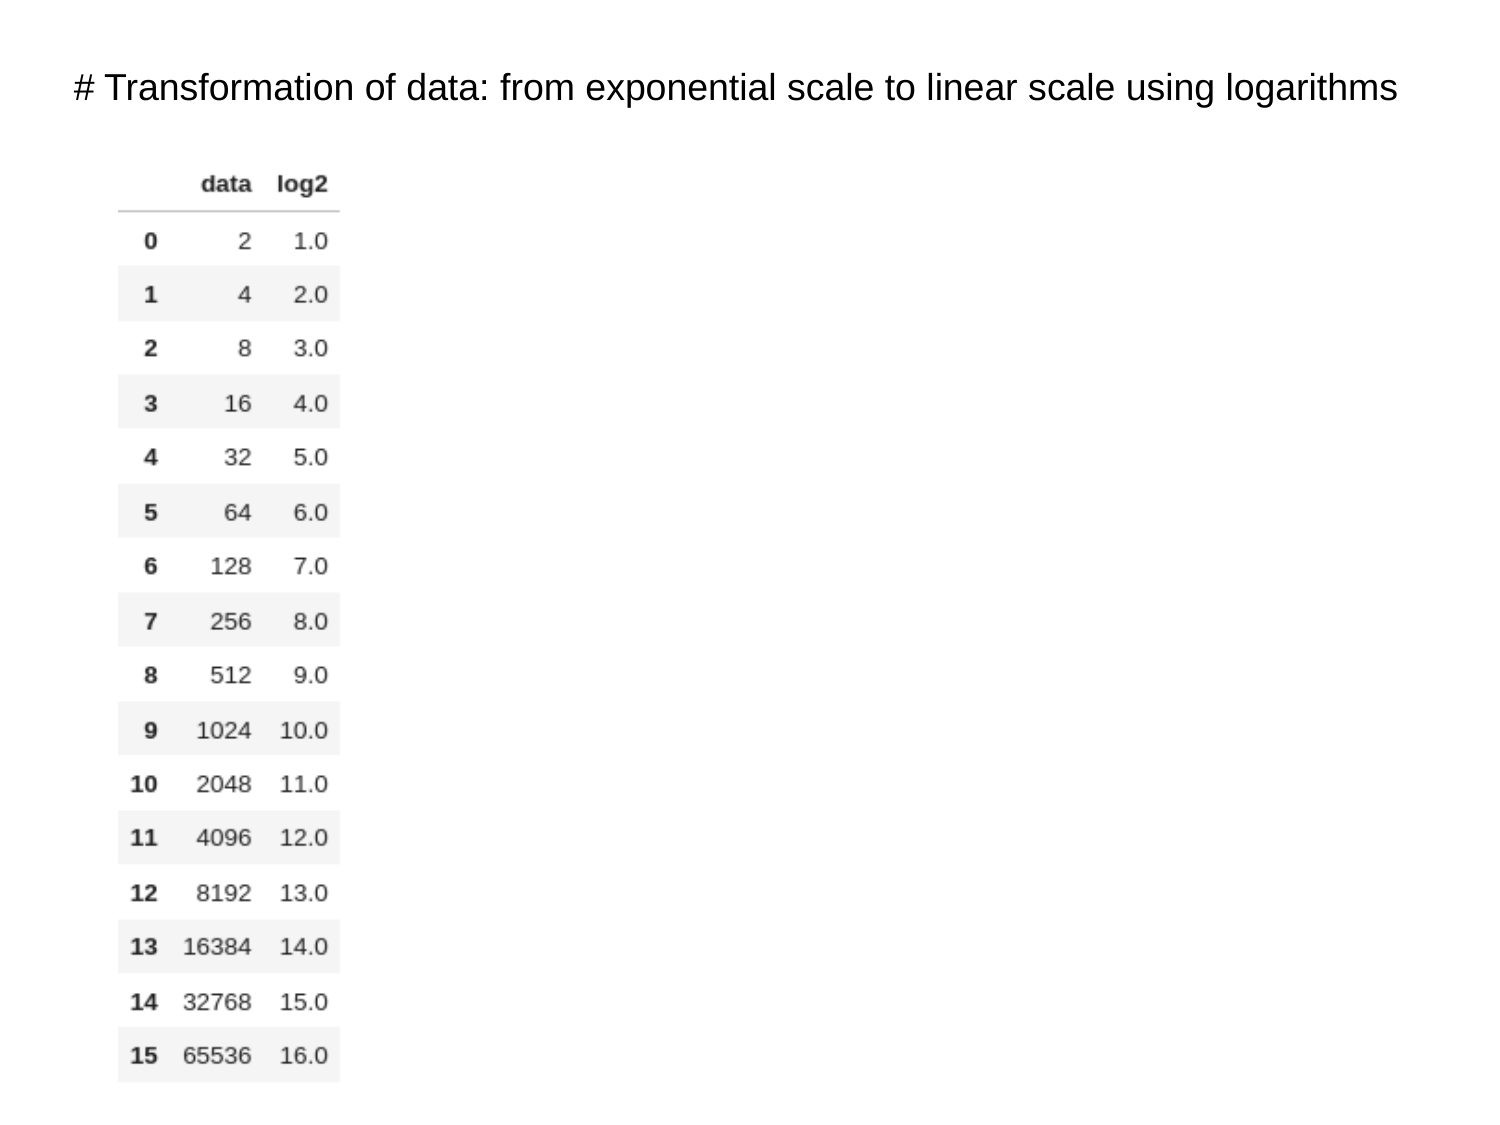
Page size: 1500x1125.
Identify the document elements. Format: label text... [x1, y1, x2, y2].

picture [118, 159, 355, 1090]
text_box # Transformation of data: from exponential scale to linear scale using logarithms [59, 59, 1477, 200]
